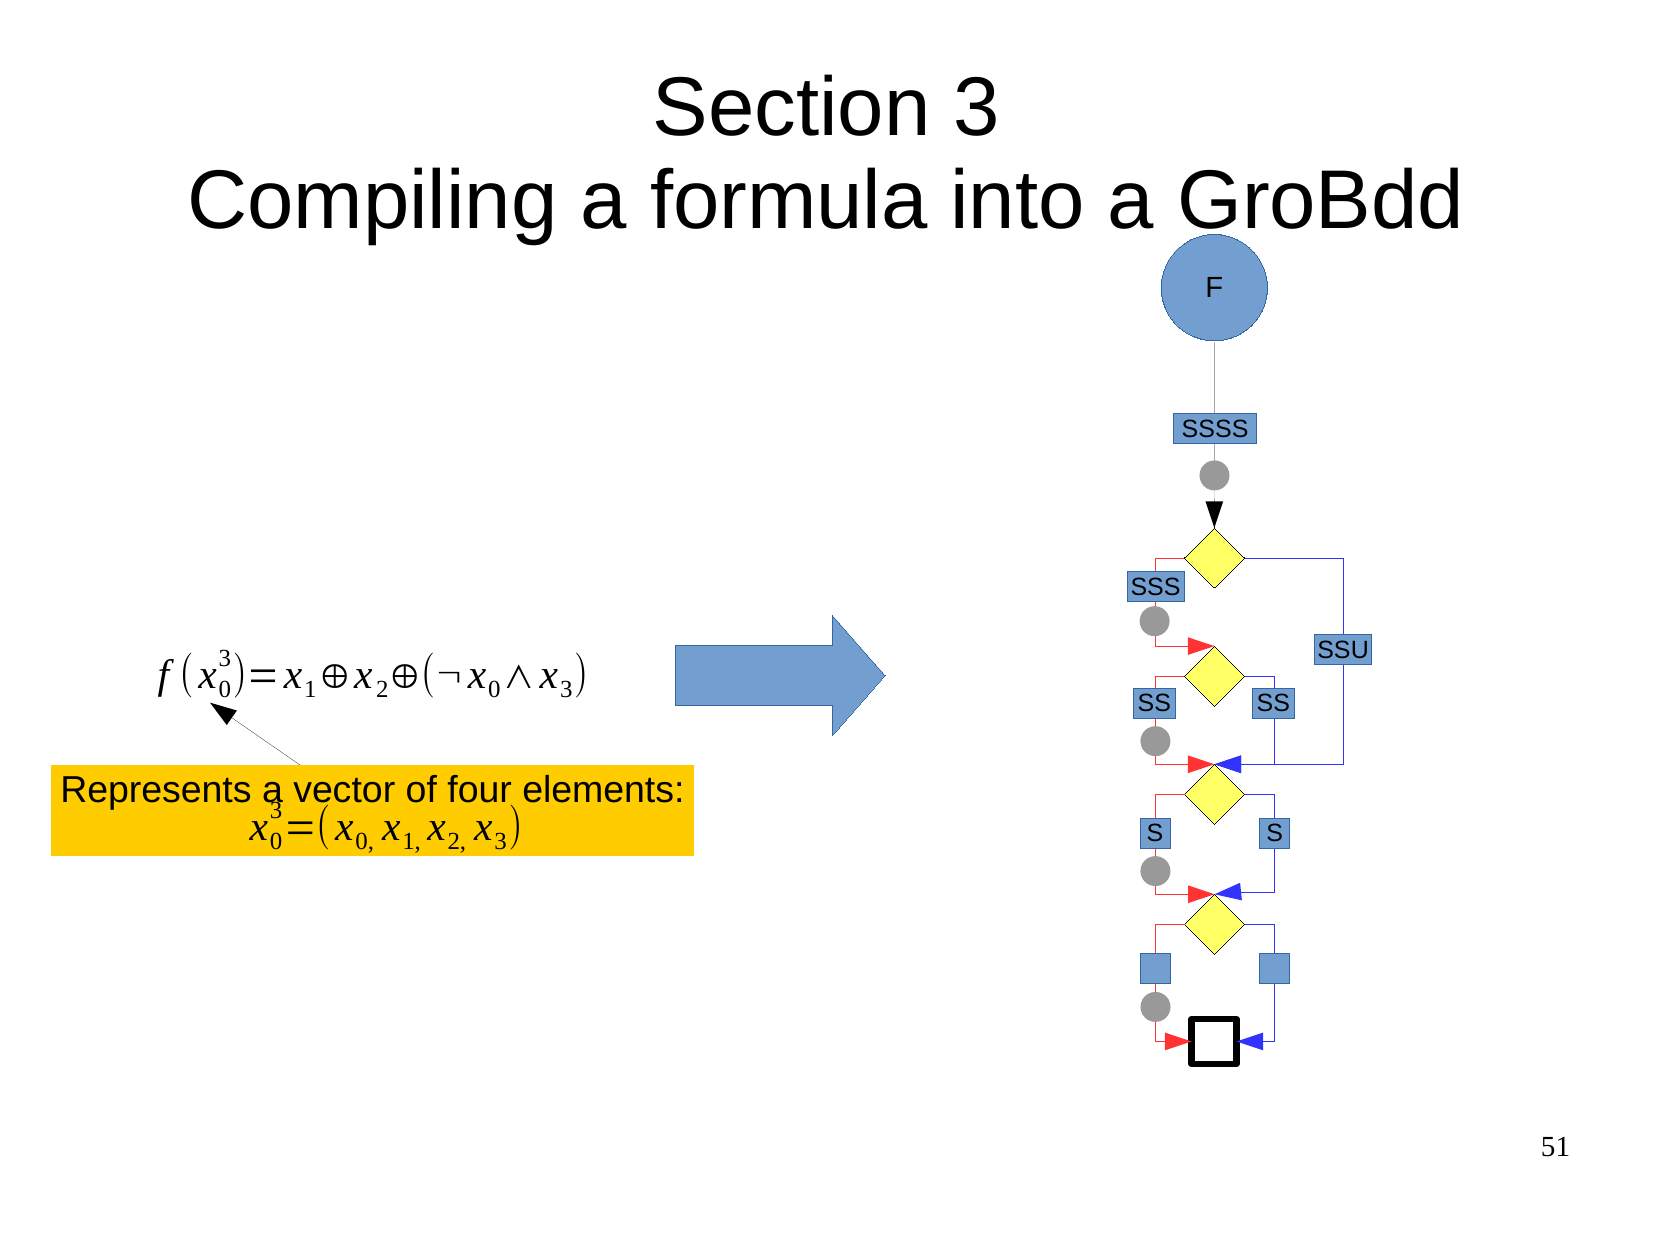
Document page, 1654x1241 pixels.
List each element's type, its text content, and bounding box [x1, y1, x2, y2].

text_box [1259, 953, 1290, 984]
text_box [1184, 895, 1245, 955]
text_box S [1140, 818, 1171, 849]
text_box [1184, 527, 1245, 588]
text_box [1140, 856, 1171, 887]
text_box [1140, 991, 1171, 1022]
text_box [1191, 1018, 1237, 1064]
text_box [1140, 953, 1171, 984]
text_box [1184, 646, 1245, 707]
text_box SS [1252, 688, 1295, 719]
text_box SSS [1127, 571, 1185, 602]
text_box S [1259, 818, 1290, 849]
text_box [1140, 726, 1171, 757]
text_box [1139, 606, 1170, 637]
text_box SSSS [1173, 413, 1257, 444]
text_box [1184, 764, 1245, 825]
chart [150, 645, 595, 703]
chart [240, 797, 530, 856]
text_box [1199, 460, 1230, 491]
text_box F [1161, 234, 1268, 341]
text_box Represents a vector of four elements: [51, 765, 694, 856]
text_box SS [1133, 688, 1176, 719]
text_box SSU [1314, 634, 1372, 665]
title Section 3 Compiling a formula into a GroBdd [82, 49, 1571, 257]
text_box [675, 615, 886, 736]
